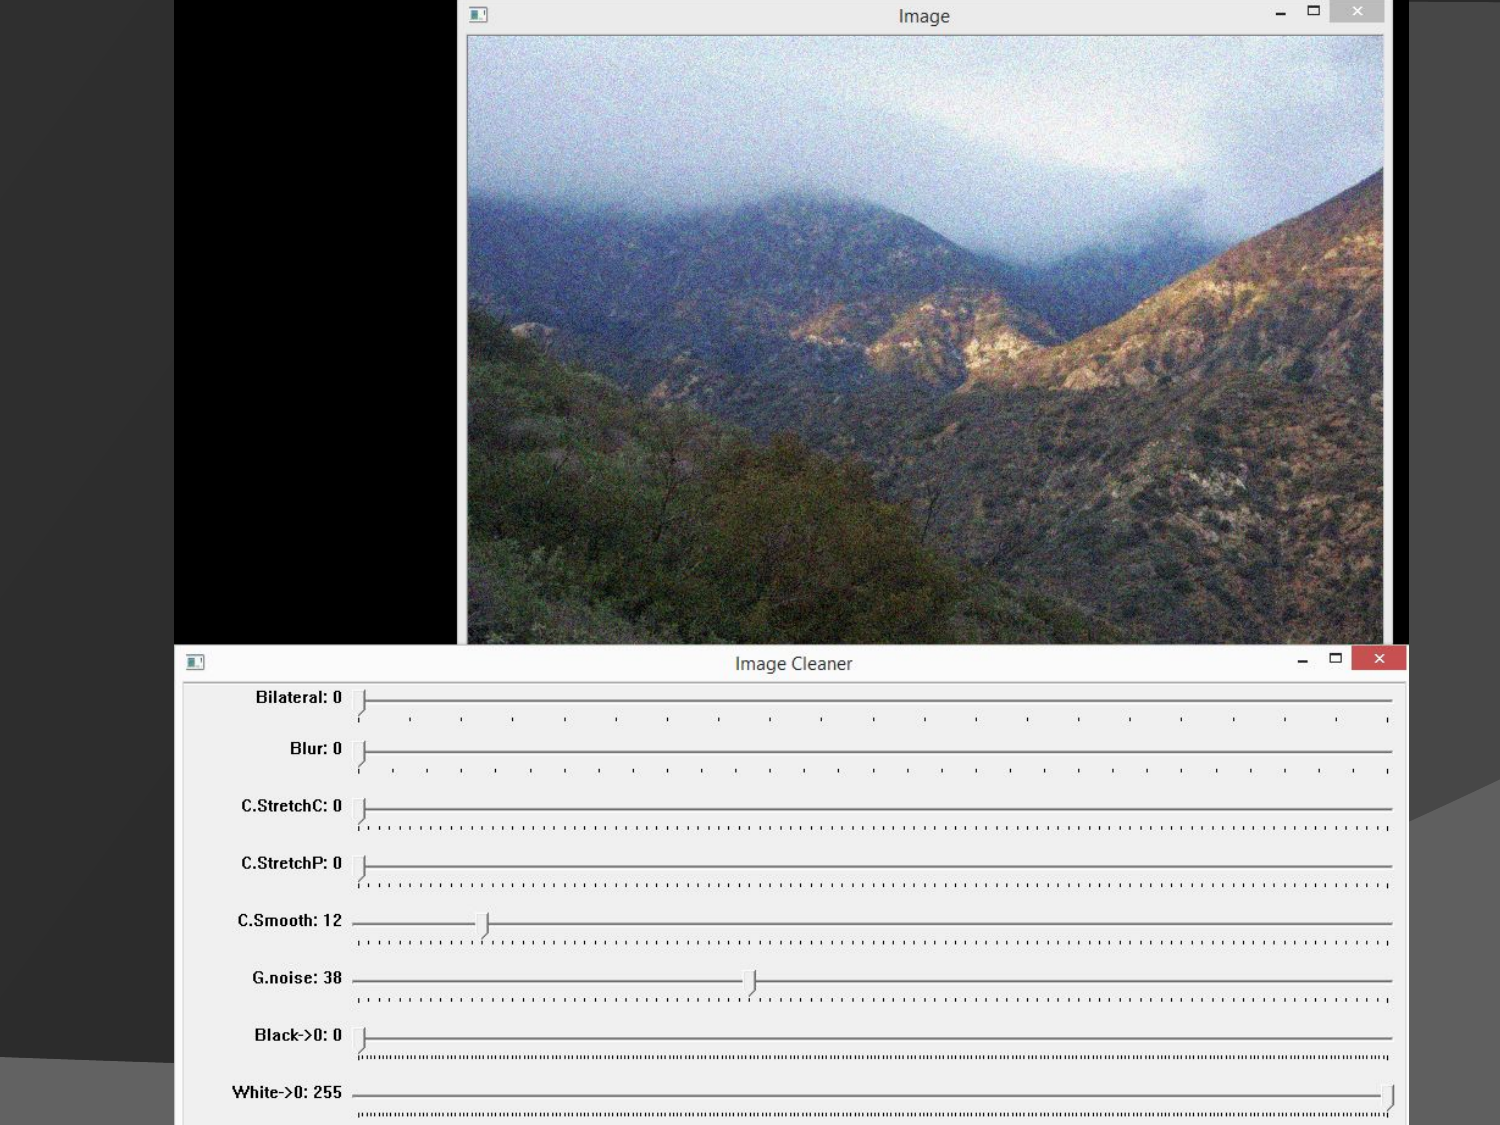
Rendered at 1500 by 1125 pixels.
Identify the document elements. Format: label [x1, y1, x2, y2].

picture [174, 0, 1409, 1125]
